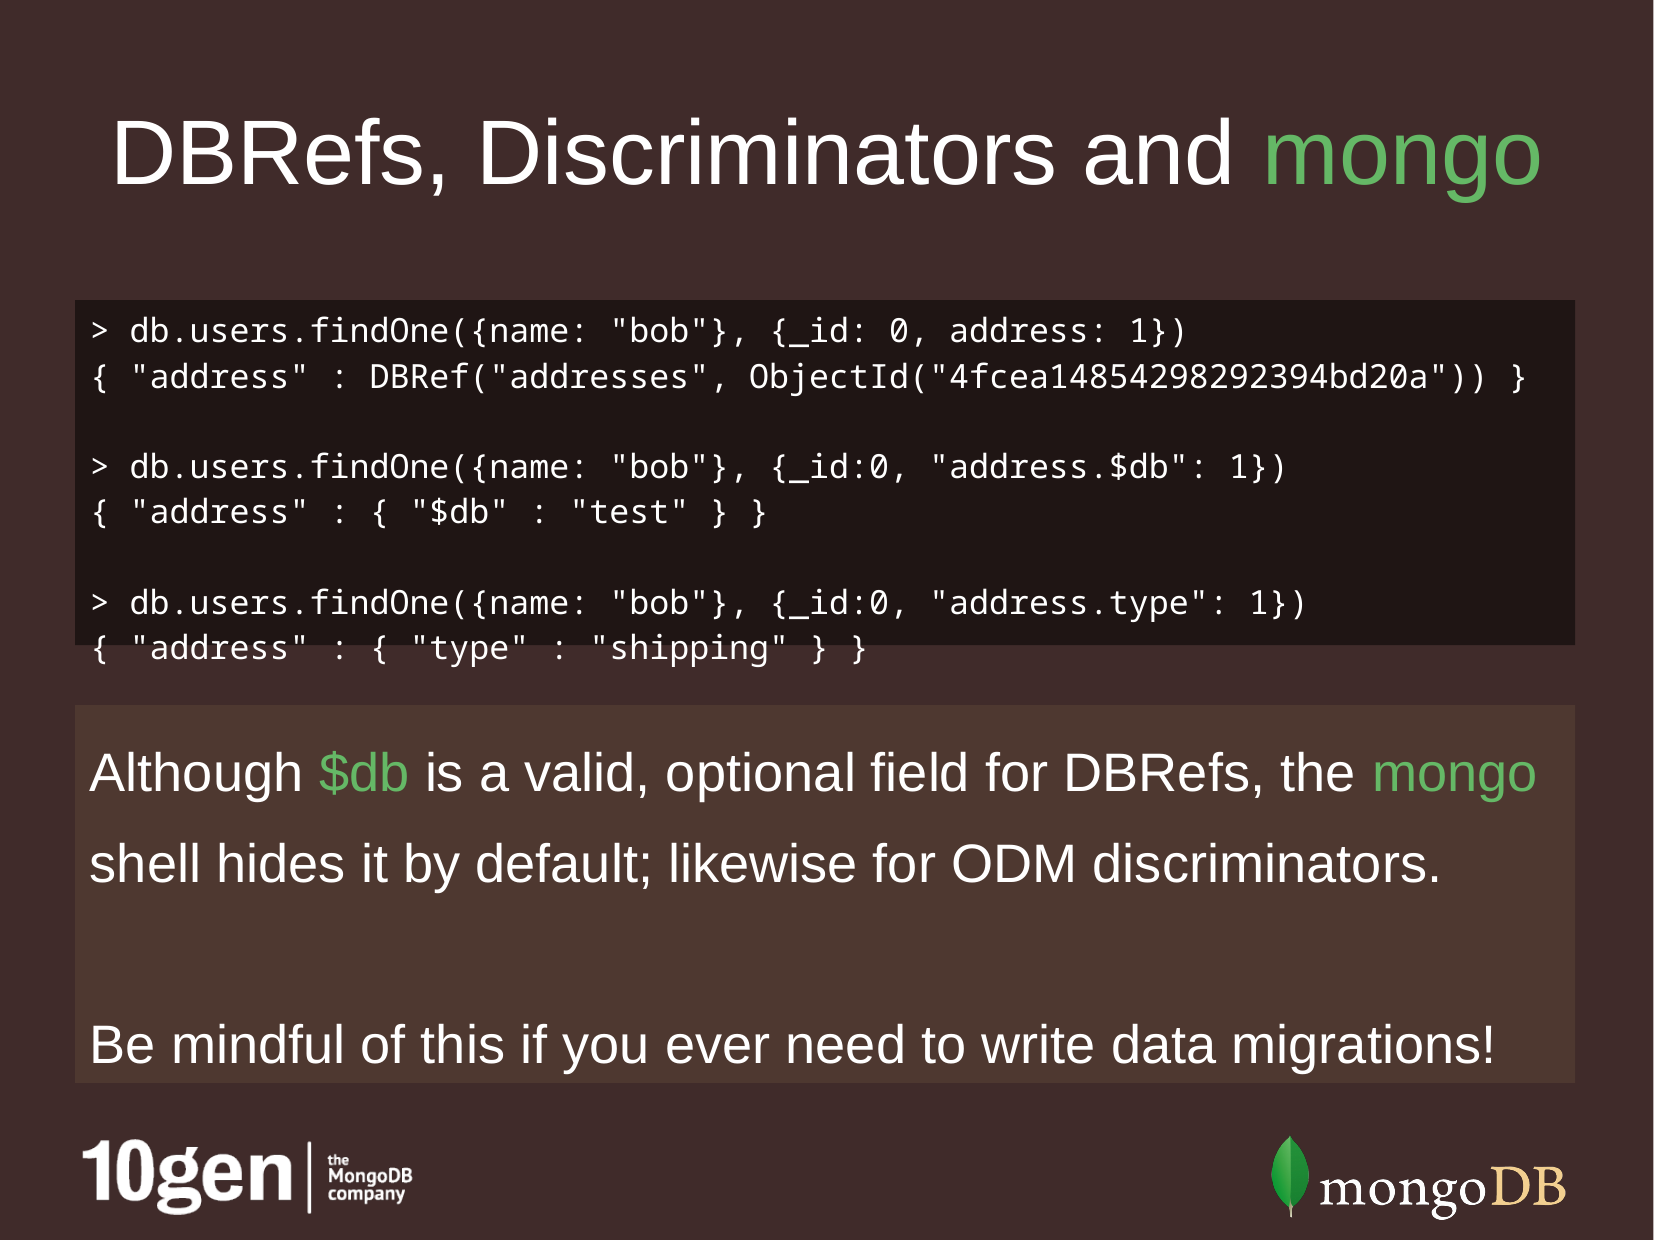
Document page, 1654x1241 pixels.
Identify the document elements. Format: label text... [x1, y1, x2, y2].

text_box > db.users.findOne({name: "bob"}, {_id: 0, address: 1}) { "address" : DBRef("addresses", ObjectId("4fcea14854298292394bd20a")) } > db.users.findOne({name: "bob"}, {_id:0, "address.$db": 1}) { "address" : { "$db" : "test" } } > db.users.findOne({name: "bob"}, {_id:0, "address.type": 1}) { "address" : { "type" : "shipping" } } [75, 300, 1576, 646]
title DBRefs, Discriminators and mongo [82, 49, 1571, 257]
picture [82, 1139, 413, 1215]
picture [1260, 1124, 1576, 1230]
text_box Although $db is a valid, optional field for DBRefs, the mongo shell hides it by default; likewise for ODM discriminators. Be mindful of this if you ever need to write data migrations! [75, 705, 1576, 1053]
